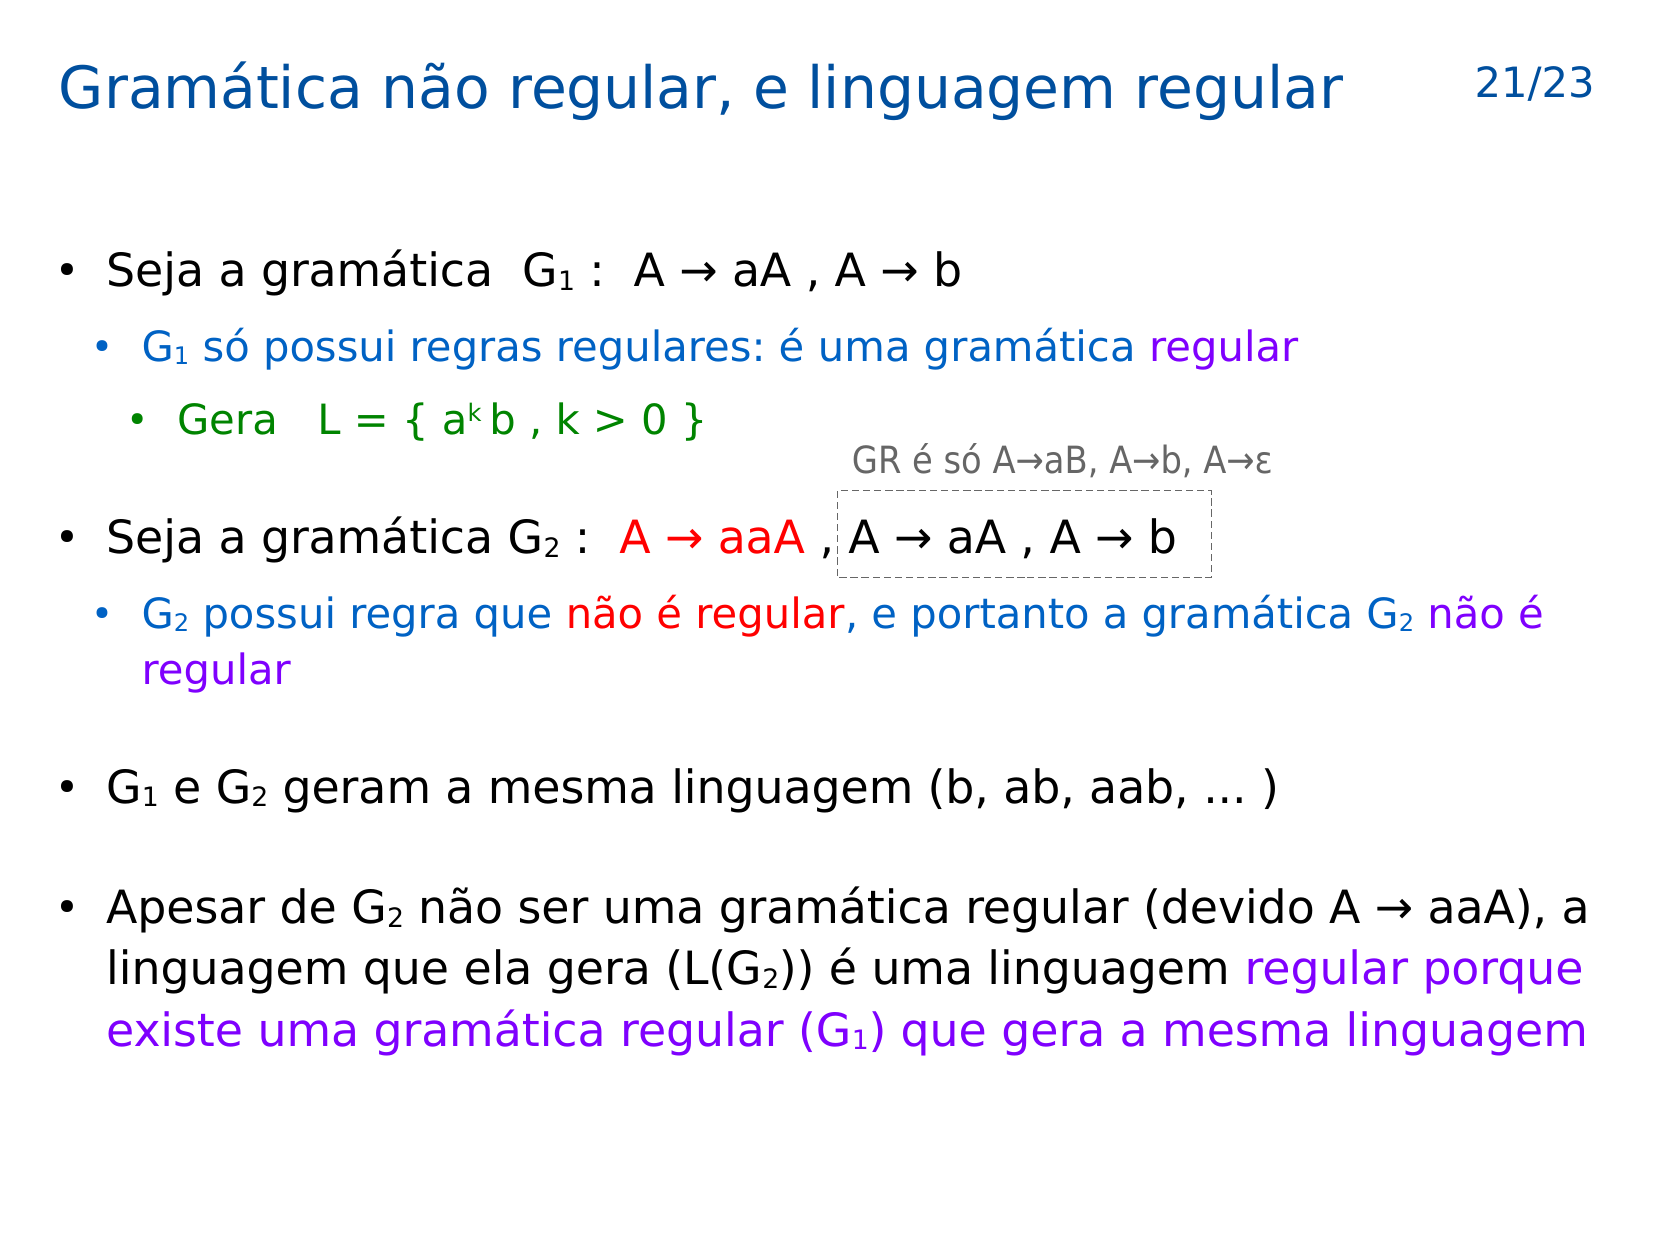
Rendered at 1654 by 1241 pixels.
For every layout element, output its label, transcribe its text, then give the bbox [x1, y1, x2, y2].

title Gramática não regular, e linguagem regular [59, 29, 1625, 148]
list Seja a gramática G1 : A → aA , A → b G1 só possui regras regulares: é uma gramática regular Gera L = { ak b , k > 0 } Seja a gramática G2 : A → aaA , A → aA , A → b G2 possui regra que não é regular, e portanto a gramática G2 não é regular G1 e G2 geram a mesma linguagem (b, ab, aab, ... ) Apesar de G2 não ser uma gramática regular (devido A → aaA), a linguagem que ela gera (L(G2)) é uma linguagem regular porque existe uma gramática regular (G1) que gera a mesma linguagem [59, 236, 1595, 1211]
text_box GR é só A→aB, A→b, A→ε [837, 431, 1524, 491]
